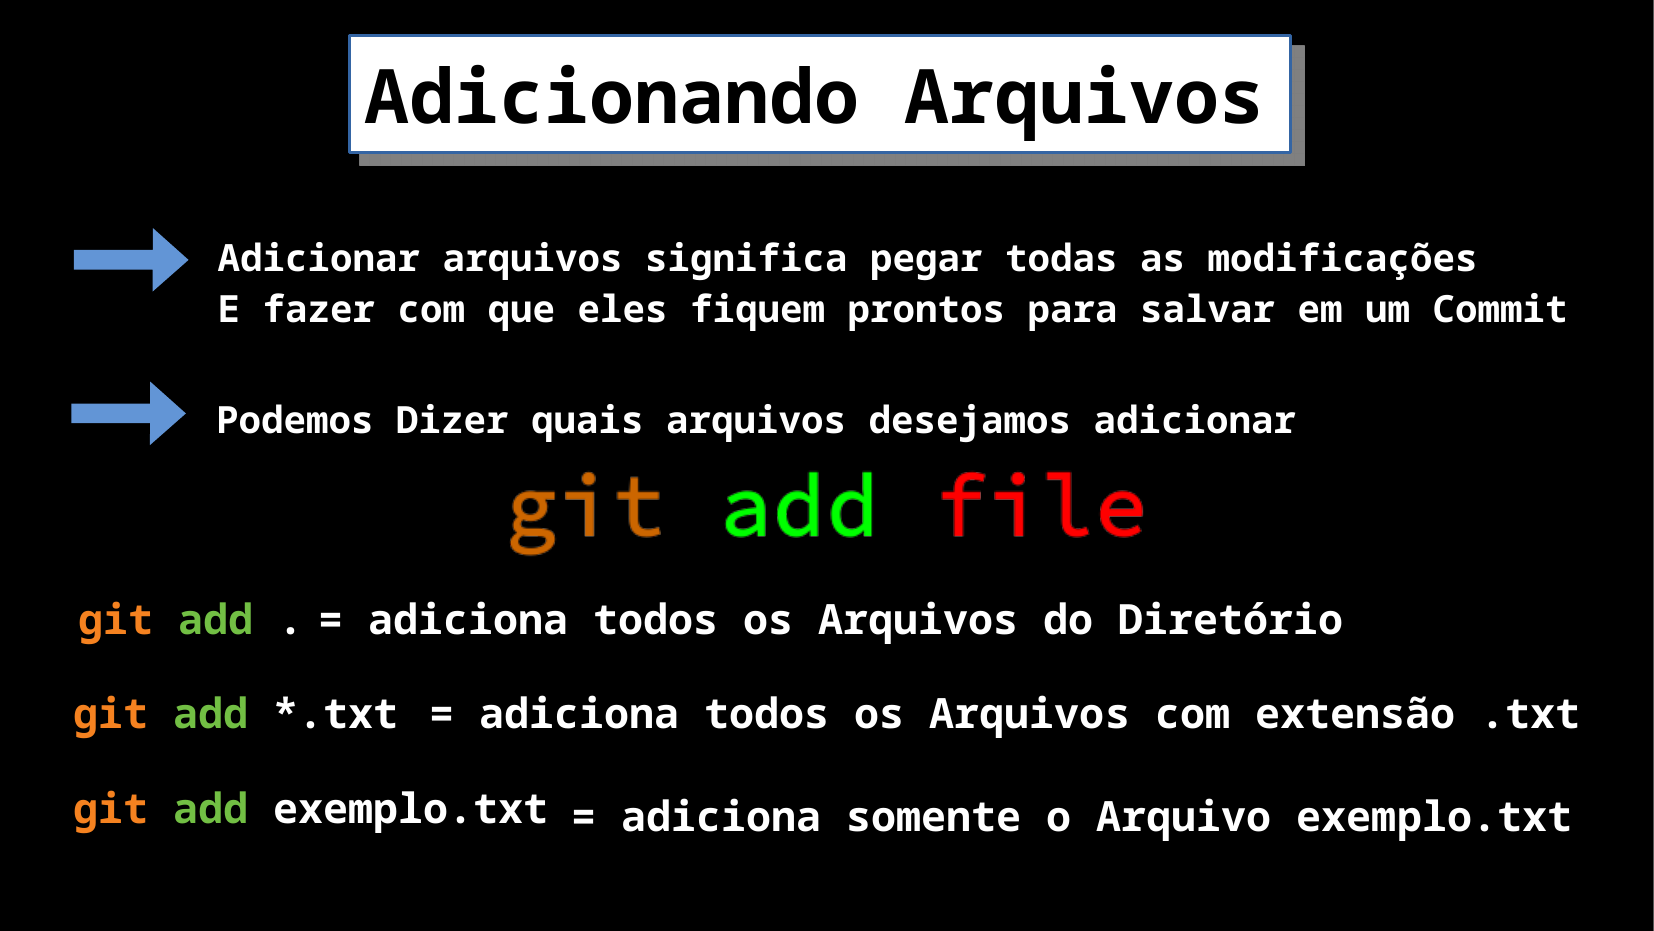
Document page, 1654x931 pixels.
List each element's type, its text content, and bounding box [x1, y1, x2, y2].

text_box = adiciona todos os Arquivos com extensão .txt [389, 676, 1595, 745]
text_box git add *.txt [59, 676, 389, 745]
picture [0, 0, 1654, 931]
text_box git add exemplo.txt [58, 771, 564, 839]
text_box Podemos Dizer quais arquivos desejamos adicionar [201, 386, 1312, 430]
text_box = adiciona somente o Arquivo exemplo.txt [531, 779, 1587, 847]
text_box = adiciona todos os Arquivos do Diretório [278, 582, 1359, 650]
text_box Adicionar arquivos significa pegar todas as modificações E fazer com que eles fiquem prontos para salvar em um Commit [203, 224, 1583, 334]
text_box git add . [64, 582, 278, 650]
text_box Adicionando Arquivos [349, 35, 1291, 145]
